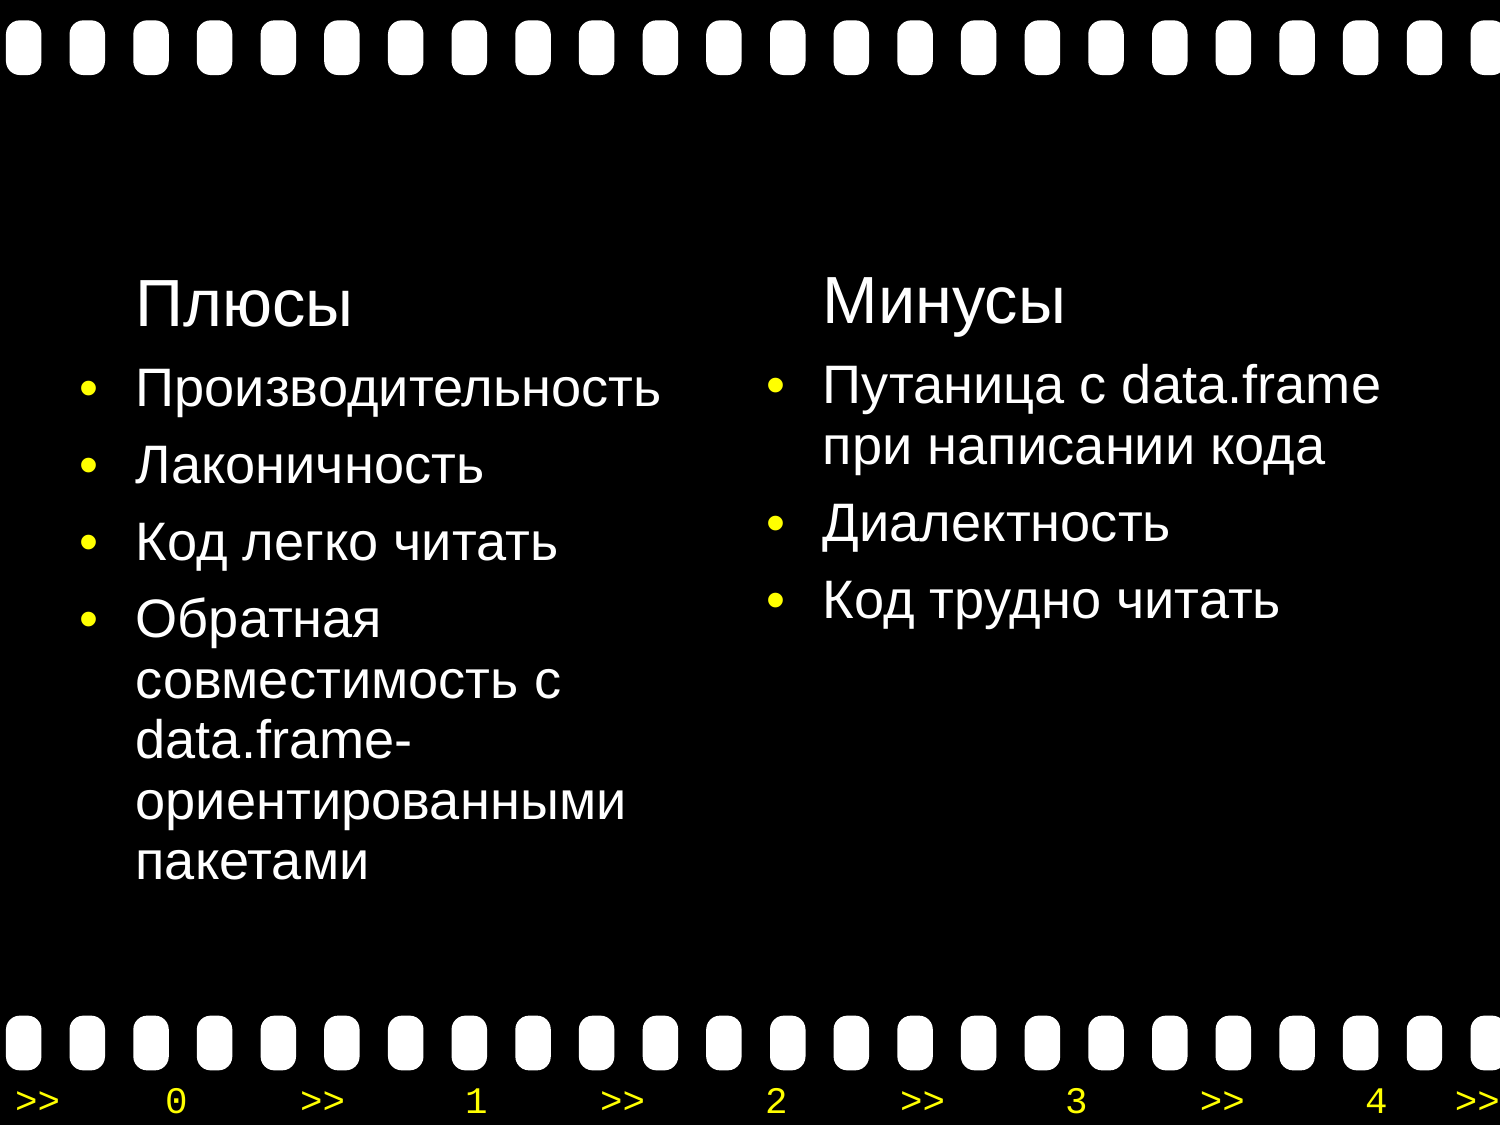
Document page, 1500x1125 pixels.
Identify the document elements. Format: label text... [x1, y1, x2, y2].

list Минусы Путаница с data.frame при написании кода Диалектность Код трудно читать [766, 263, 1426, 991]
list Плюсы Производительность Лаконичность Код легко читать Обратная совместимость с data.frame-ориентированными пакетами [79, 265, 739, 994]
